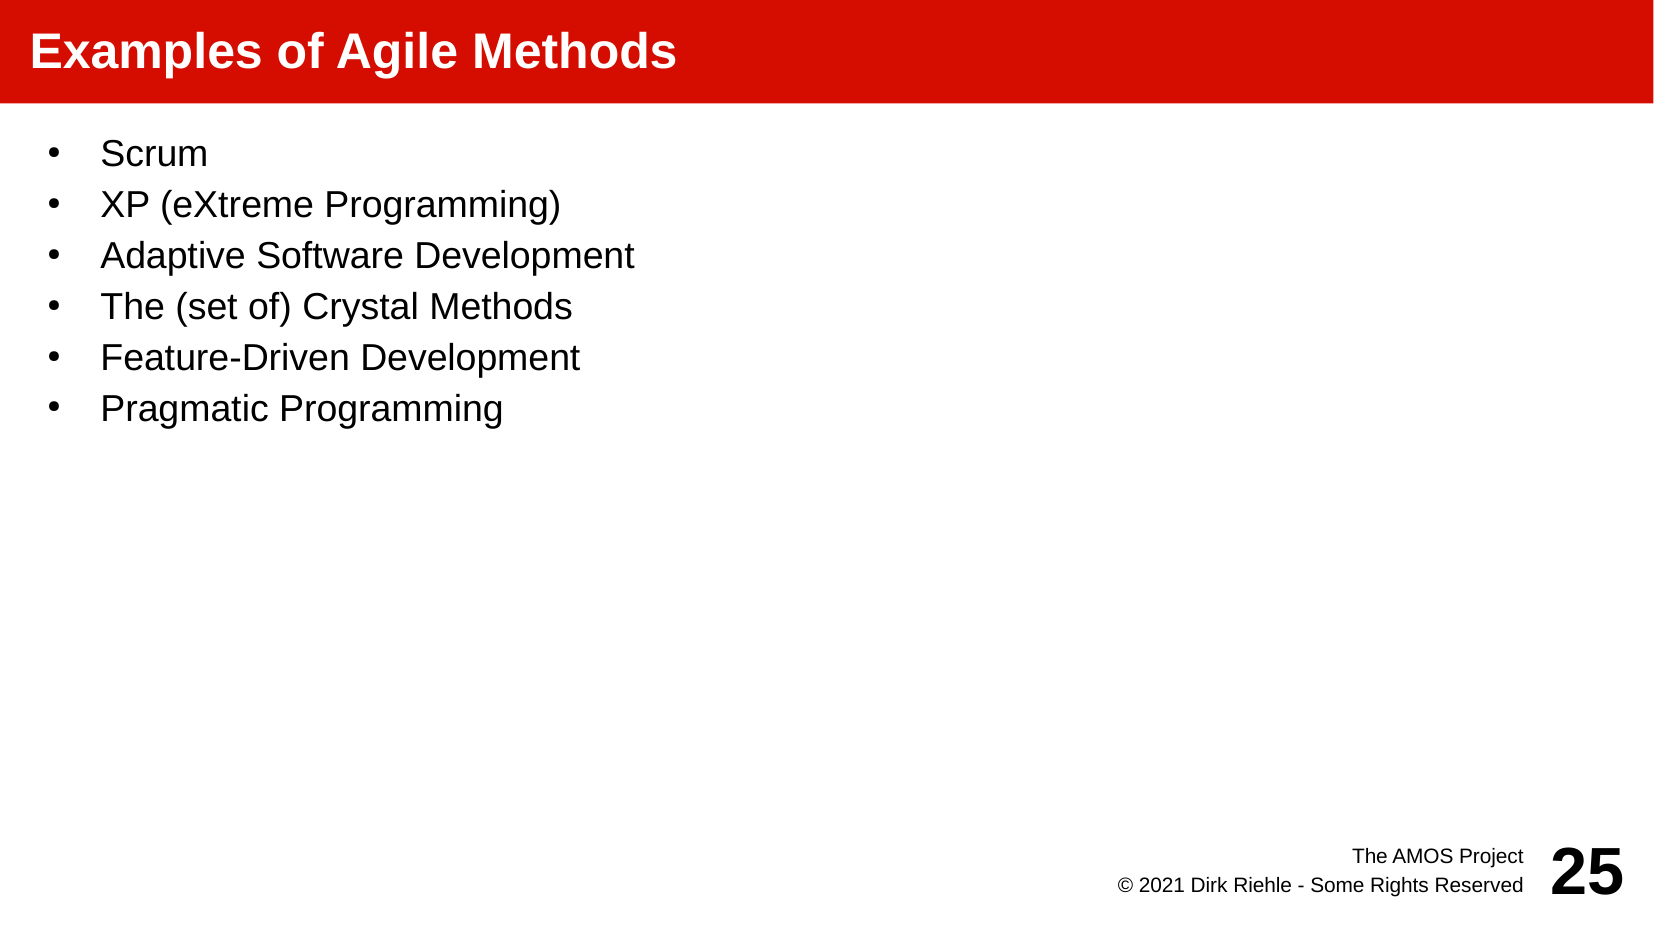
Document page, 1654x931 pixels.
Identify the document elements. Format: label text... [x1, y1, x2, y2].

title Examples of Agile Methods [0, 0, 1654, 104]
list Scrum XP (eXtreme Programming) Adaptive Software Development The (set of) Crystal Methods Feature-Driven Development Pragmatic Programming [29, 132, 1625, 813]
